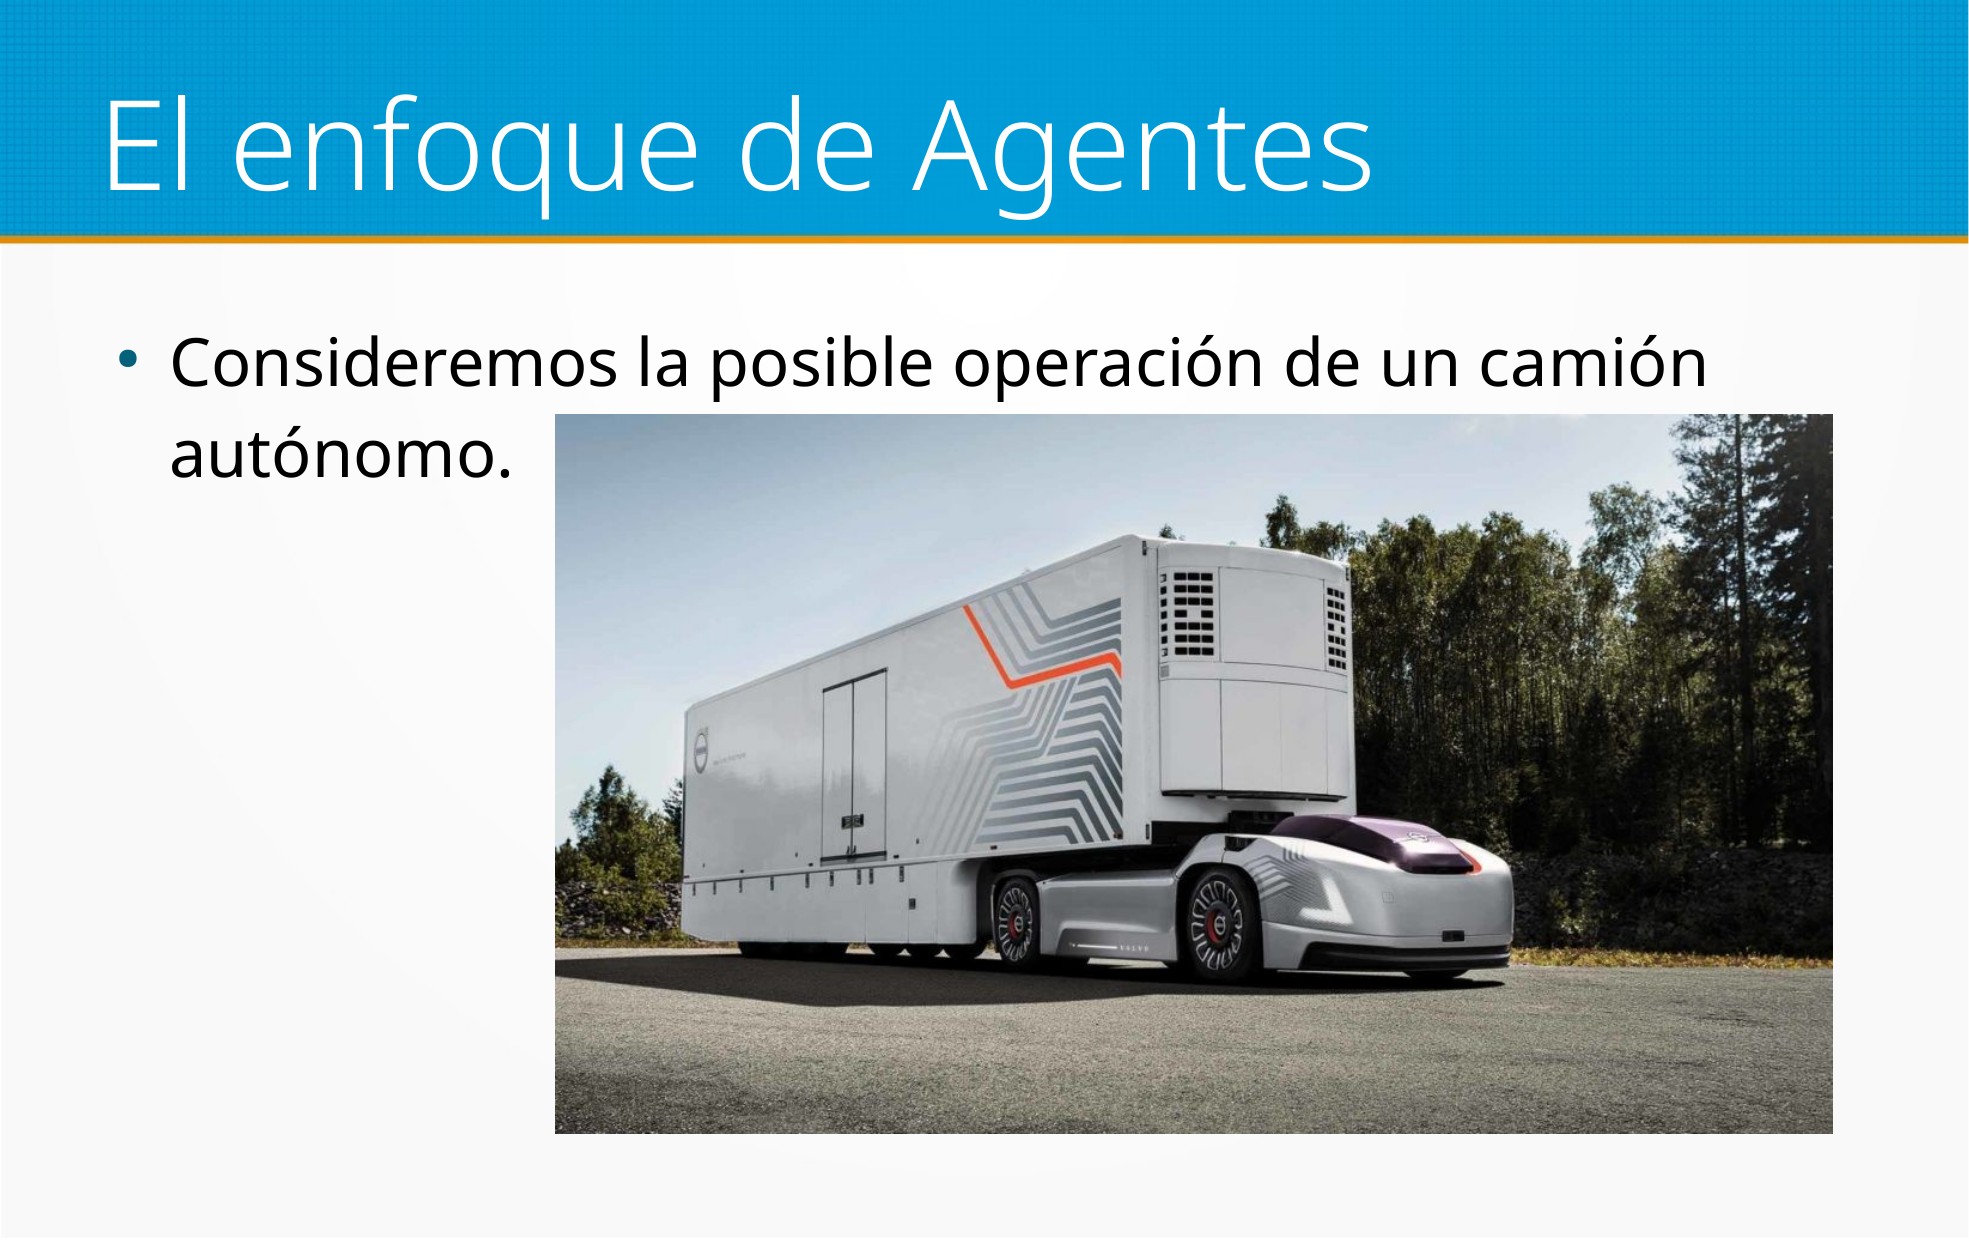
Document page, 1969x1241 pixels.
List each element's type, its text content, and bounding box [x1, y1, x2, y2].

list Consideremos la posible operación de un camión autónomo. [98, 315, 1861, 1081]
title El enfoque de Agentes [98, 19, 1870, 227]
picture [0, 233, 1969, 1241]
